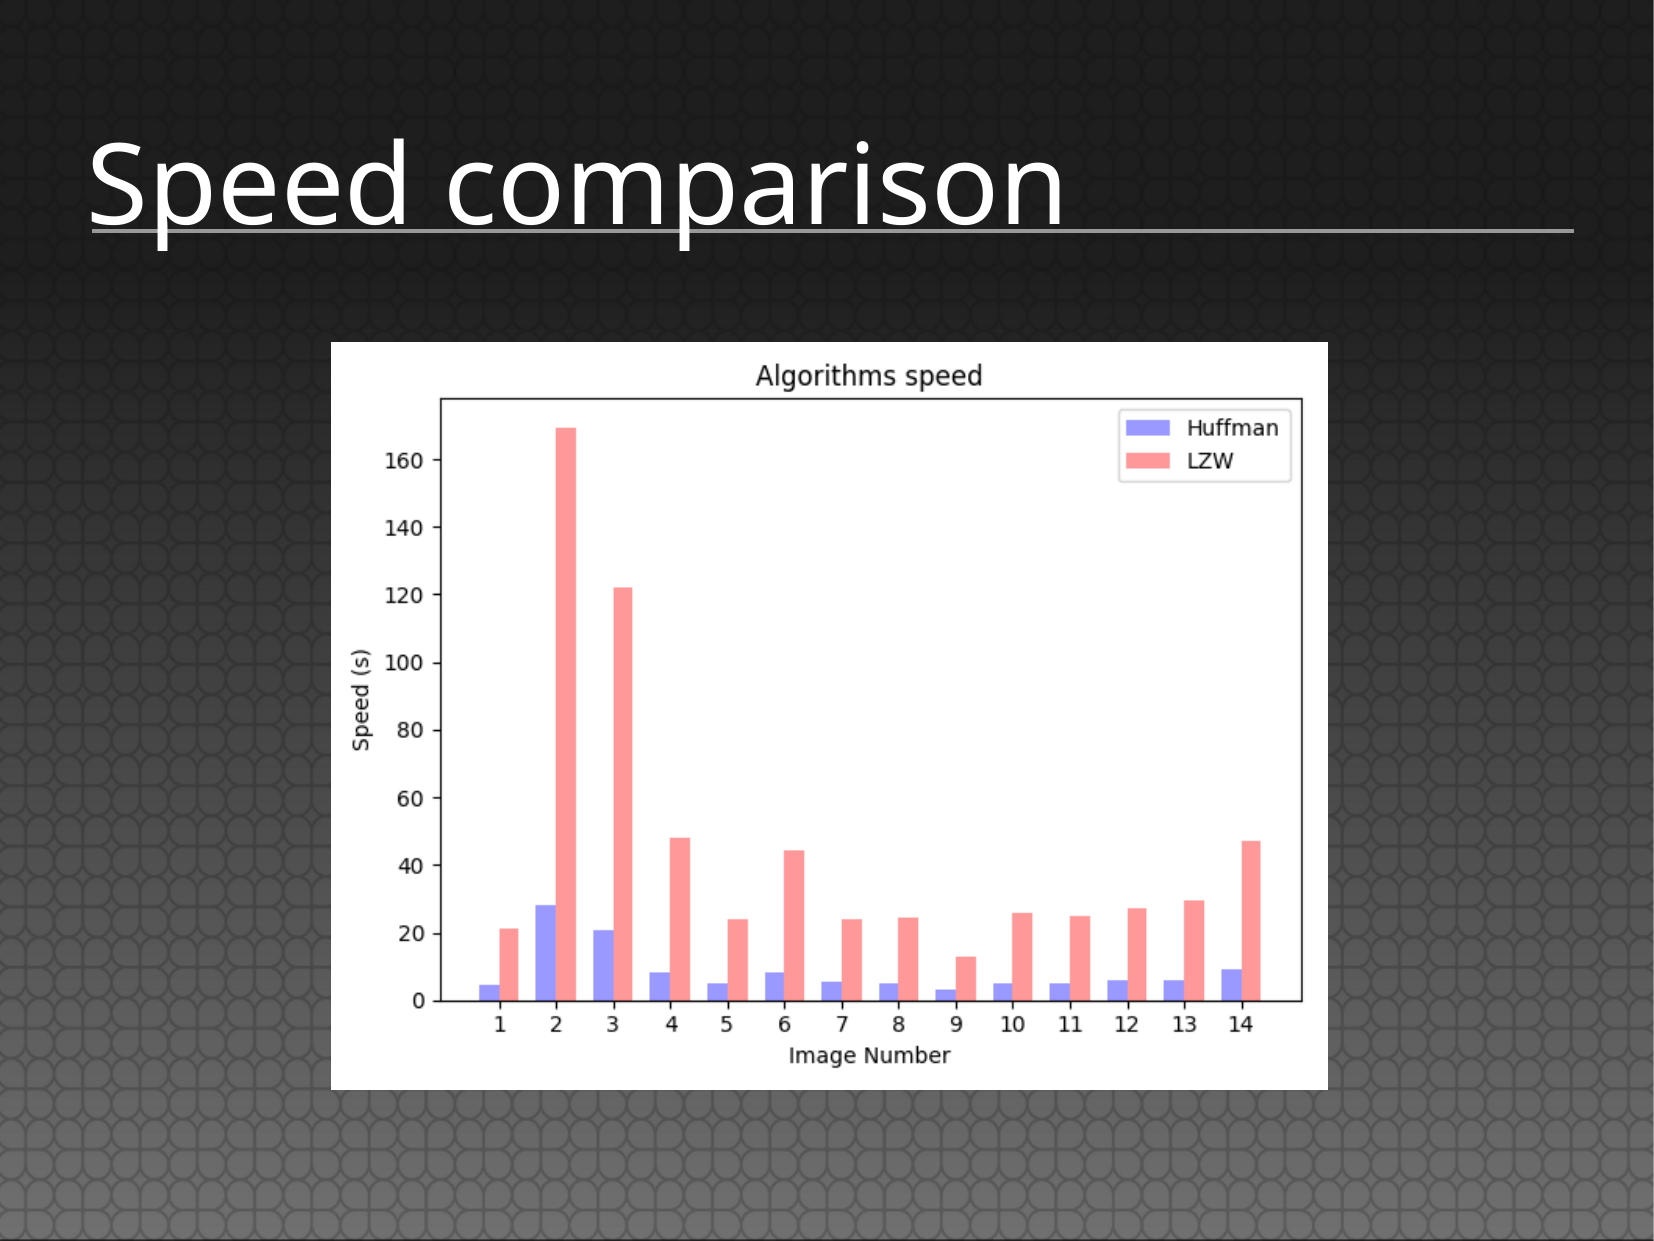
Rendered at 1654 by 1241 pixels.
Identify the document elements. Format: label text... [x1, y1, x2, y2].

title Speed comparison [86, 112, 1576, 249]
picture [0, 0, 1654, 1241]
